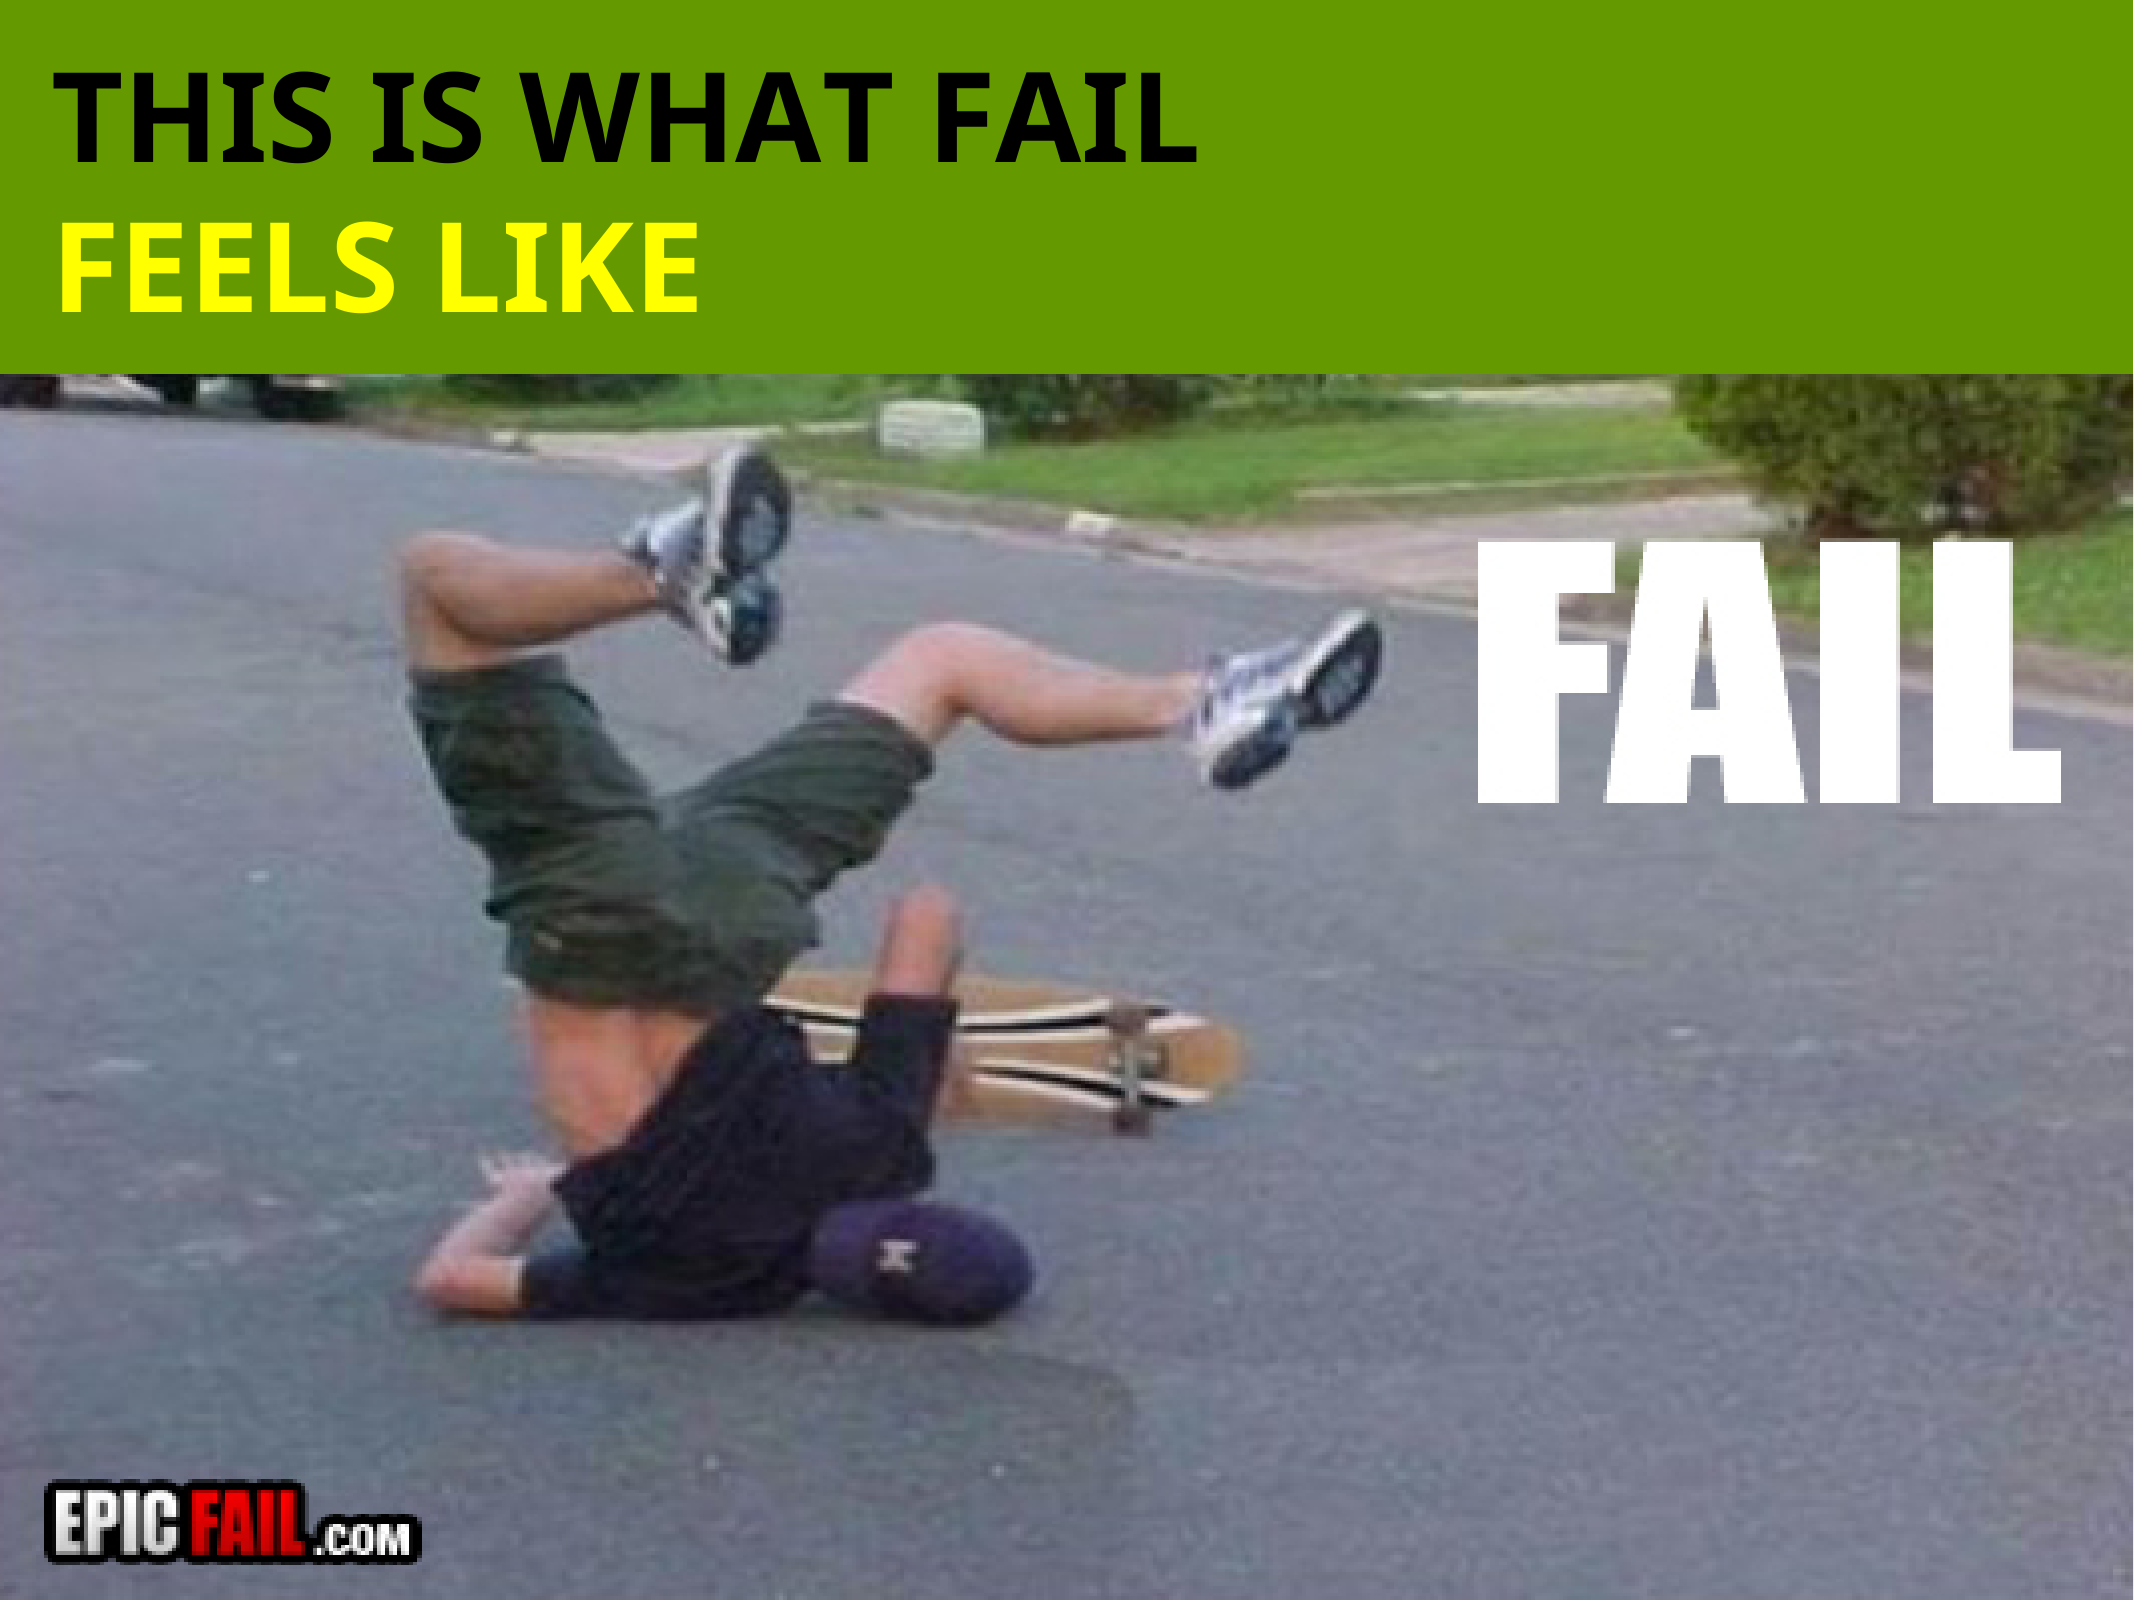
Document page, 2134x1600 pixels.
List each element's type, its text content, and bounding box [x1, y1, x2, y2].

picture [0, 374, 2134, 1600]
text_box THIS IS WHAT FAIL FEELS LIKE [41, 37, 2063, 374]
